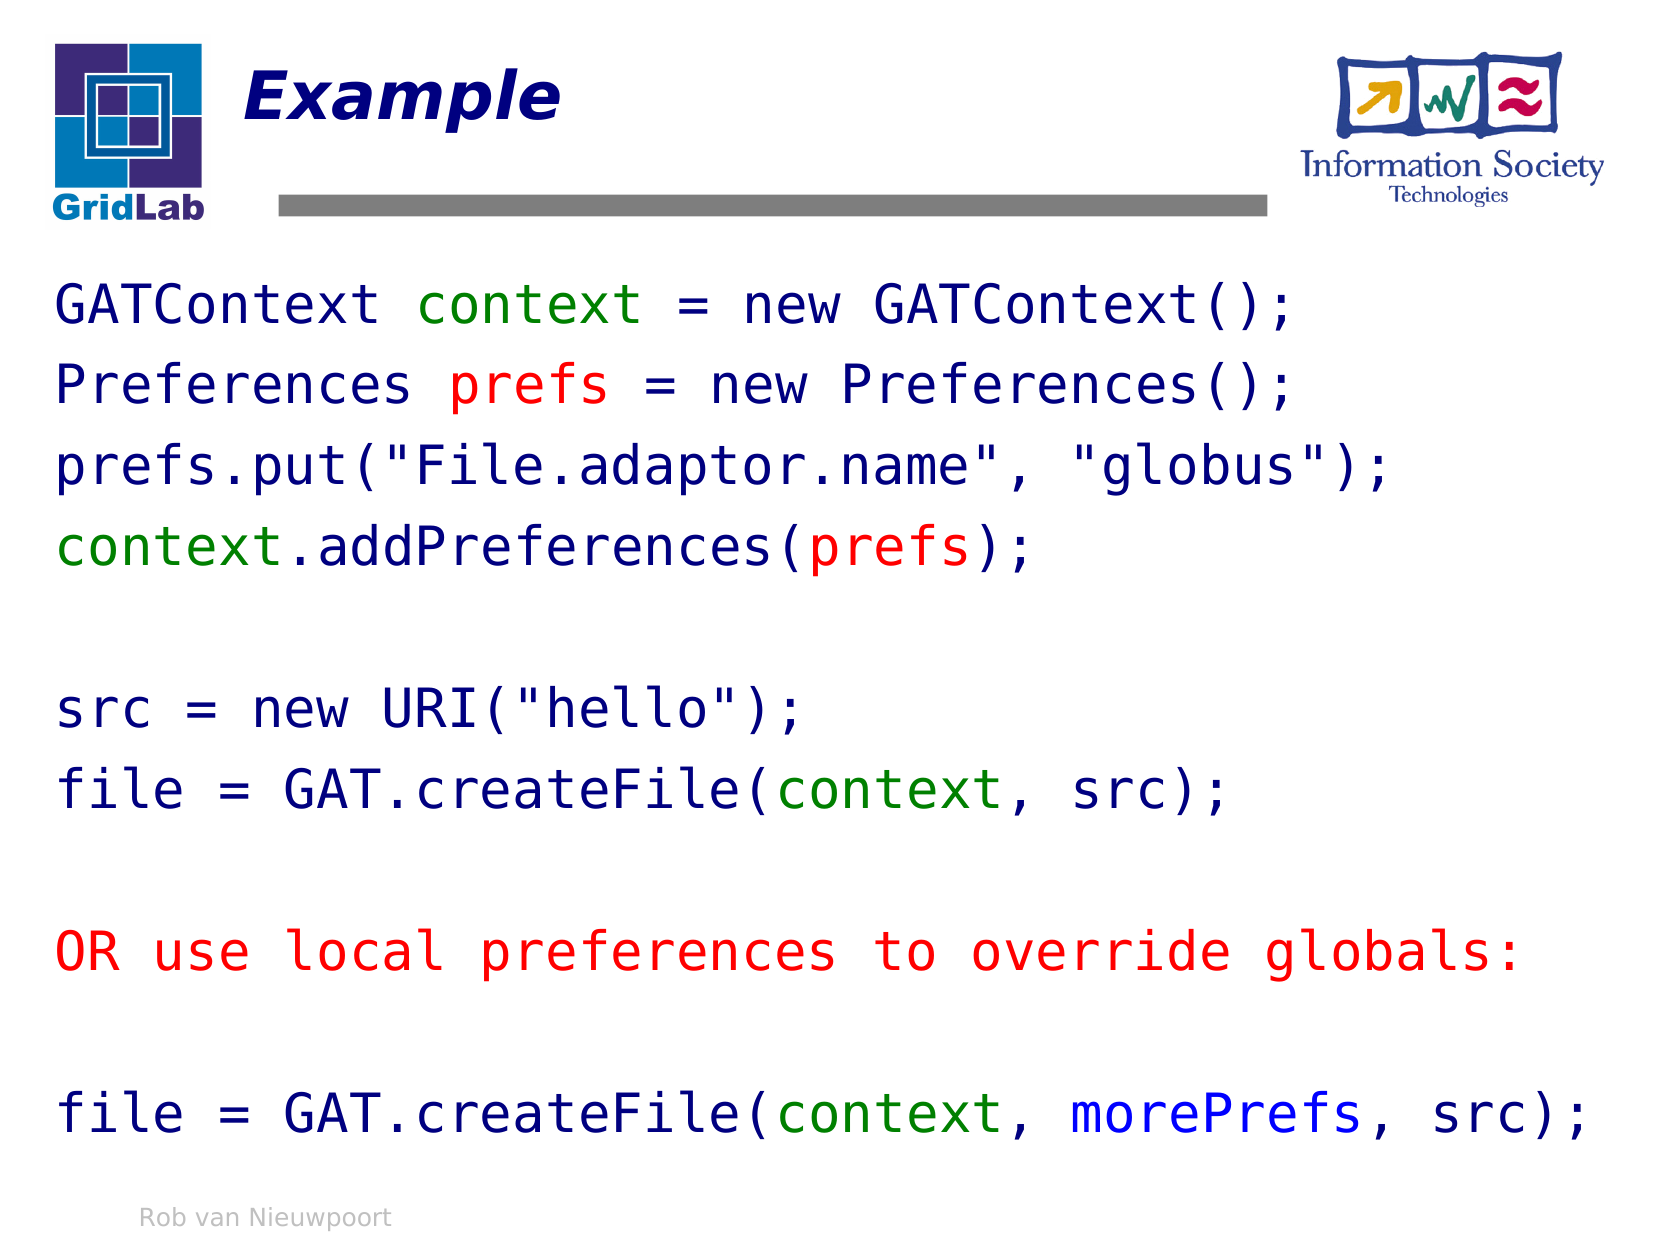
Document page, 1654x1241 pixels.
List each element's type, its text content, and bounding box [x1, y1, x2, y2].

picture [45, 34, 211, 230]
title Example [243, 0, 1280, 187]
picture [1293, 34, 1611, 214]
list GATContext context = new GATContext(); Preferences prefs = new Preferences(); prefs.put("File.adaptor.name", "globus"); context.addPreferences(prefs); src = new URI("hello"); file = GAT.createFile(context, src); OR use local preferences to override globals: file = GAT.createFile(context, morePrefs, src); [55, 268, 1599, 1141]
